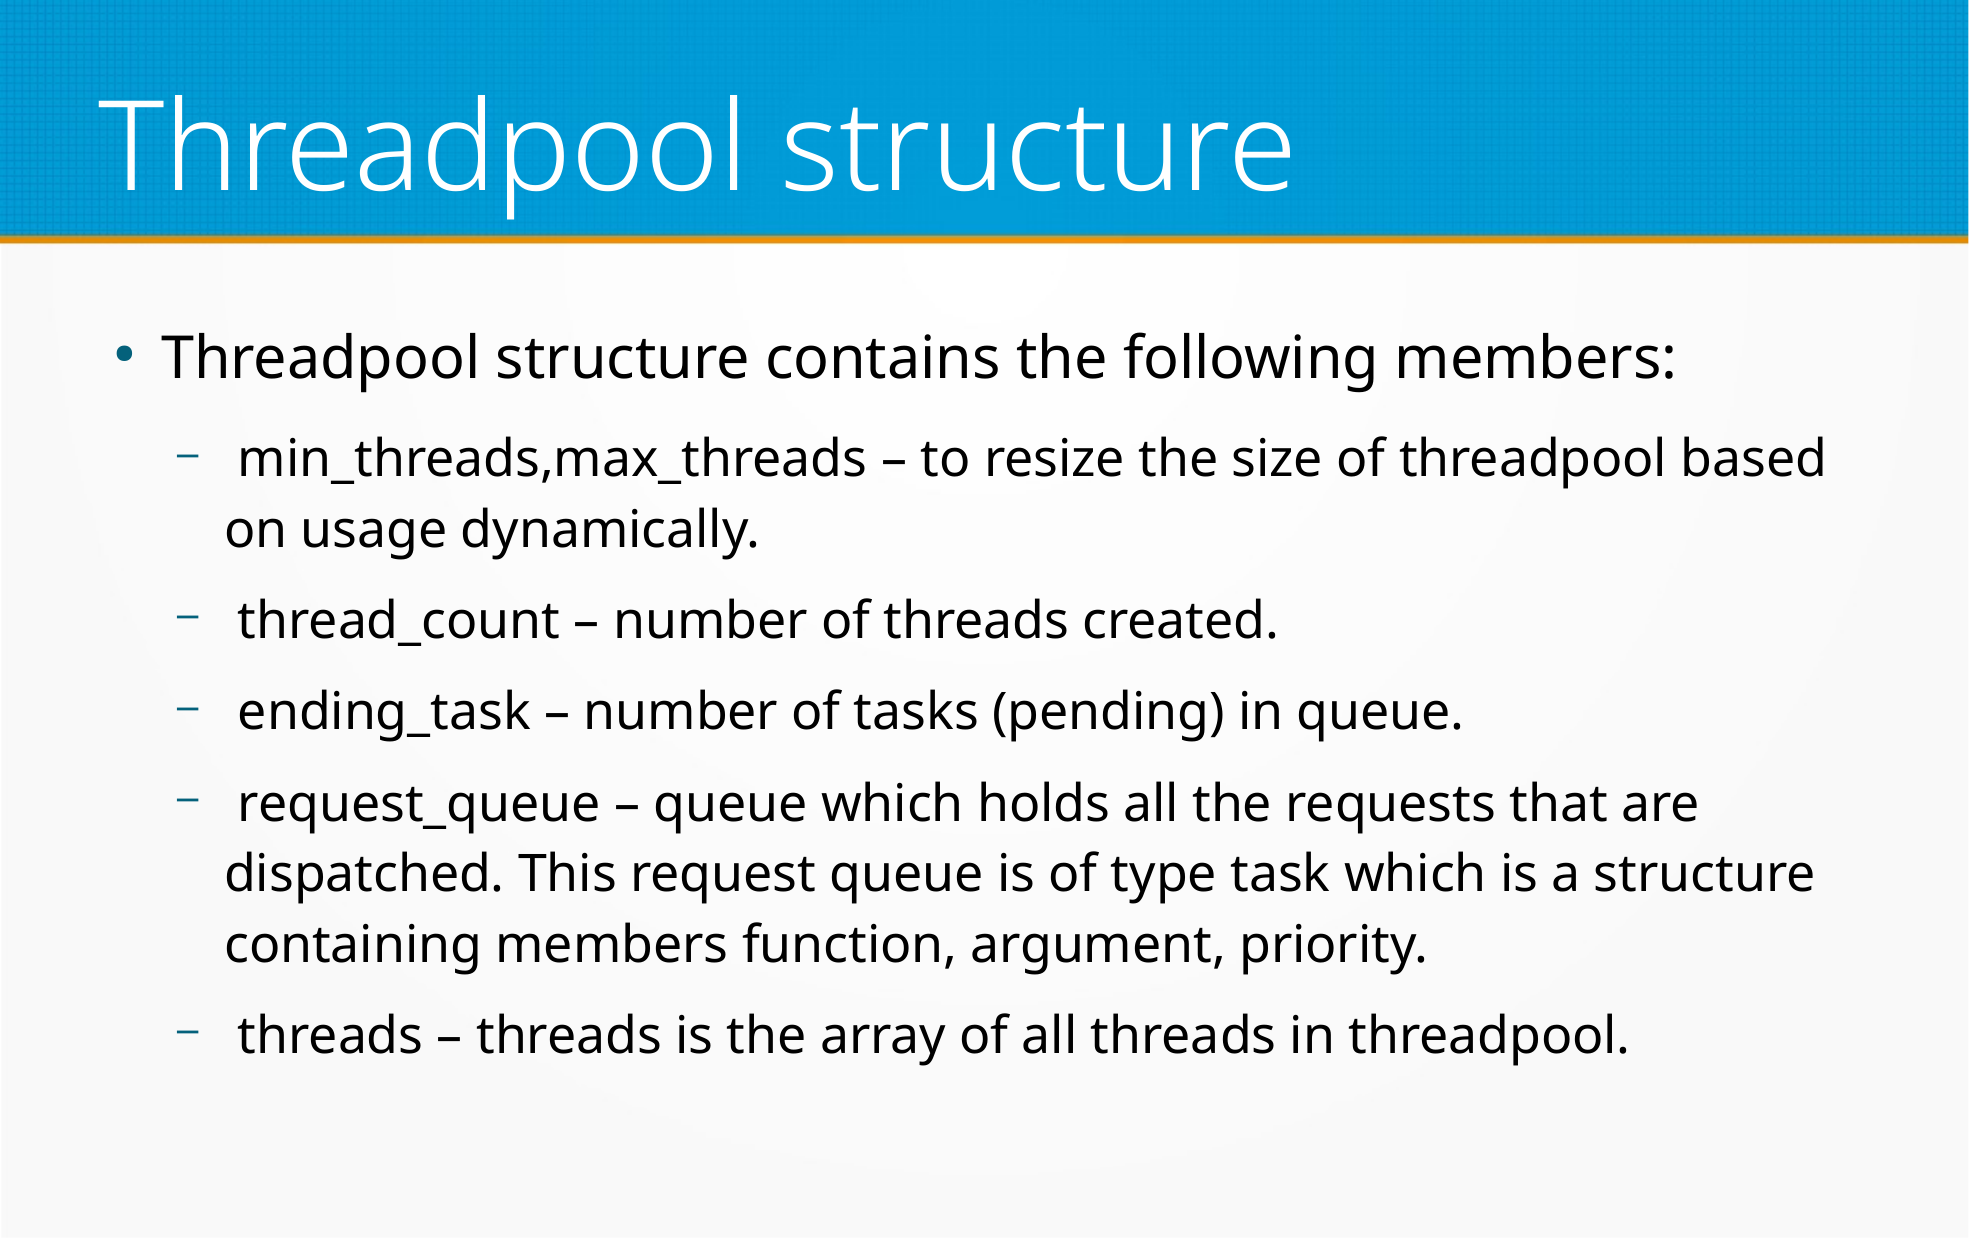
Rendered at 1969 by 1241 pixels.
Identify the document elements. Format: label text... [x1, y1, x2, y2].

title Threadpool structure [98, 19, 1870, 227]
list Threadpool structure contains the following members: min_threads,max_threads – to resize the size of threadpool based on usage dynamically. thread_count – number of threads created. ending_task – number of tasks (pending) in queue. request_queue – queue which holds all the requests that are dispatched. This request queue is of type task which is a structure containing members function, argument, priority. threads – threads is the array of all threads in threadpool. [98, 315, 1861, 1081]
picture [0, 233, 1969, 1241]
